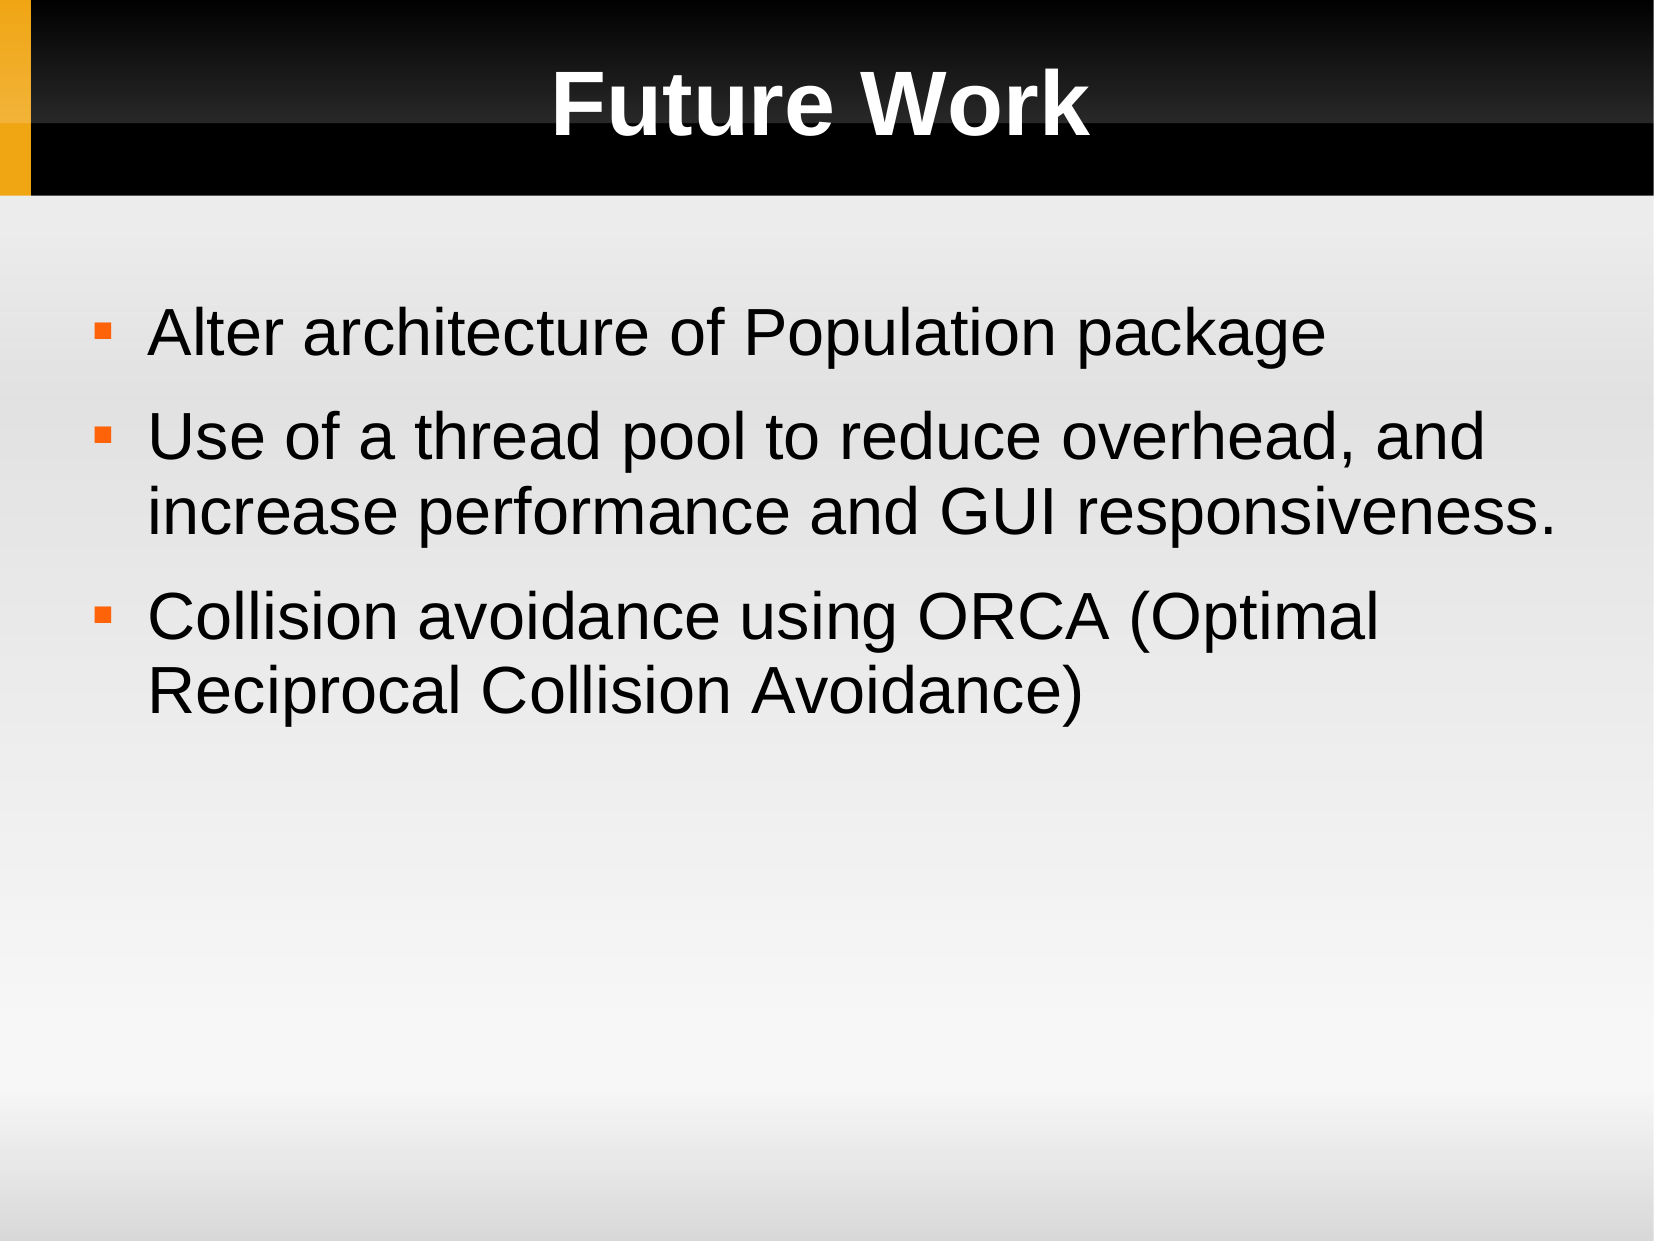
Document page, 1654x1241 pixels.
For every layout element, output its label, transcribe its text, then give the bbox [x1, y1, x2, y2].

title Future Work [76, 0, 1565, 208]
list Alter architecture of Population package Use of a thread pool to reduce overhead, and increase performance and GUI responsiveness. Collision avoidance using ORCA (Optimal Reciprocal Collision Avoidance) [76, 295, 1565, 1114]
picture [0, 0, 1654, 1241]
